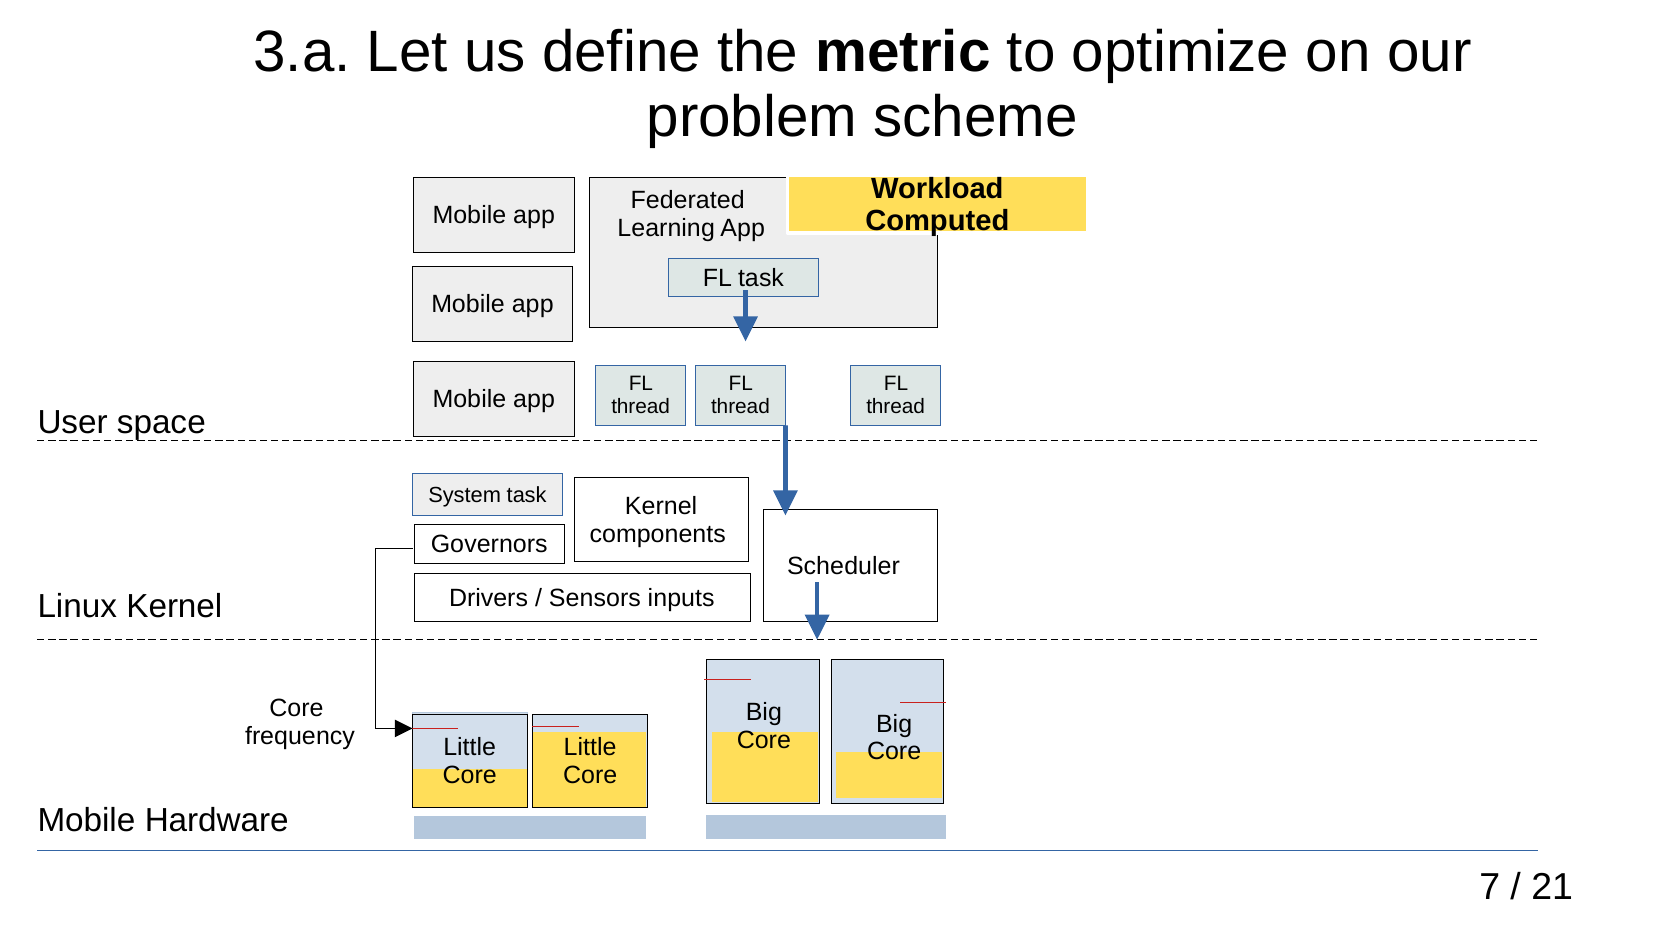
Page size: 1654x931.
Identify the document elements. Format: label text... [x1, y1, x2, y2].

text_box Linux Kernel [37, 586, 301, 625]
text_box Big Core [836, 690, 952, 784]
text_box Workload Computed [787, 175, 1088, 233]
text_box [706, 772, 820, 804]
text_box Federated Learning App [599, 195, 784, 233]
text_box FL thread [850, 365, 941, 426]
text_box Mobile app [413, 177, 575, 253]
text_box [831, 659, 944, 804]
text_box [414, 816, 646, 839]
text_box FL thread [595, 365, 686, 426]
text_box Core frequency [225, 702, 376, 741]
text_box Scheduler [763, 509, 938, 622]
text_box User space [37, 403, 301, 441]
text_box Governors [414, 524, 565, 564]
text_box Little Core [532, 714, 648, 808]
text_box Mobile app [412, 266, 573, 342]
text_box Kernel components [574, 477, 749, 562]
text_box Mobile Hardware [37, 789, 376, 851]
text_box System task [412, 473, 563, 516]
text_box Big Core [706, 679, 822, 772]
text_box Drivers / Sensors inputs [414, 573, 751, 622]
text_box Little Core [412, 714, 528, 808]
text_box 7 / 21 [1464, 858, 1653, 929]
text_box [589, 177, 938, 328]
title 3.a. Let us define the metric to optimize on our problem scheme [225, 0, 1501, 169]
text_box Mobile app [413, 361, 575, 437]
text_box [706, 659, 820, 679]
text_box FL thread [695, 365, 786, 426]
text_box FL task [668, 258, 819, 297]
text_box [706, 815, 946, 839]
